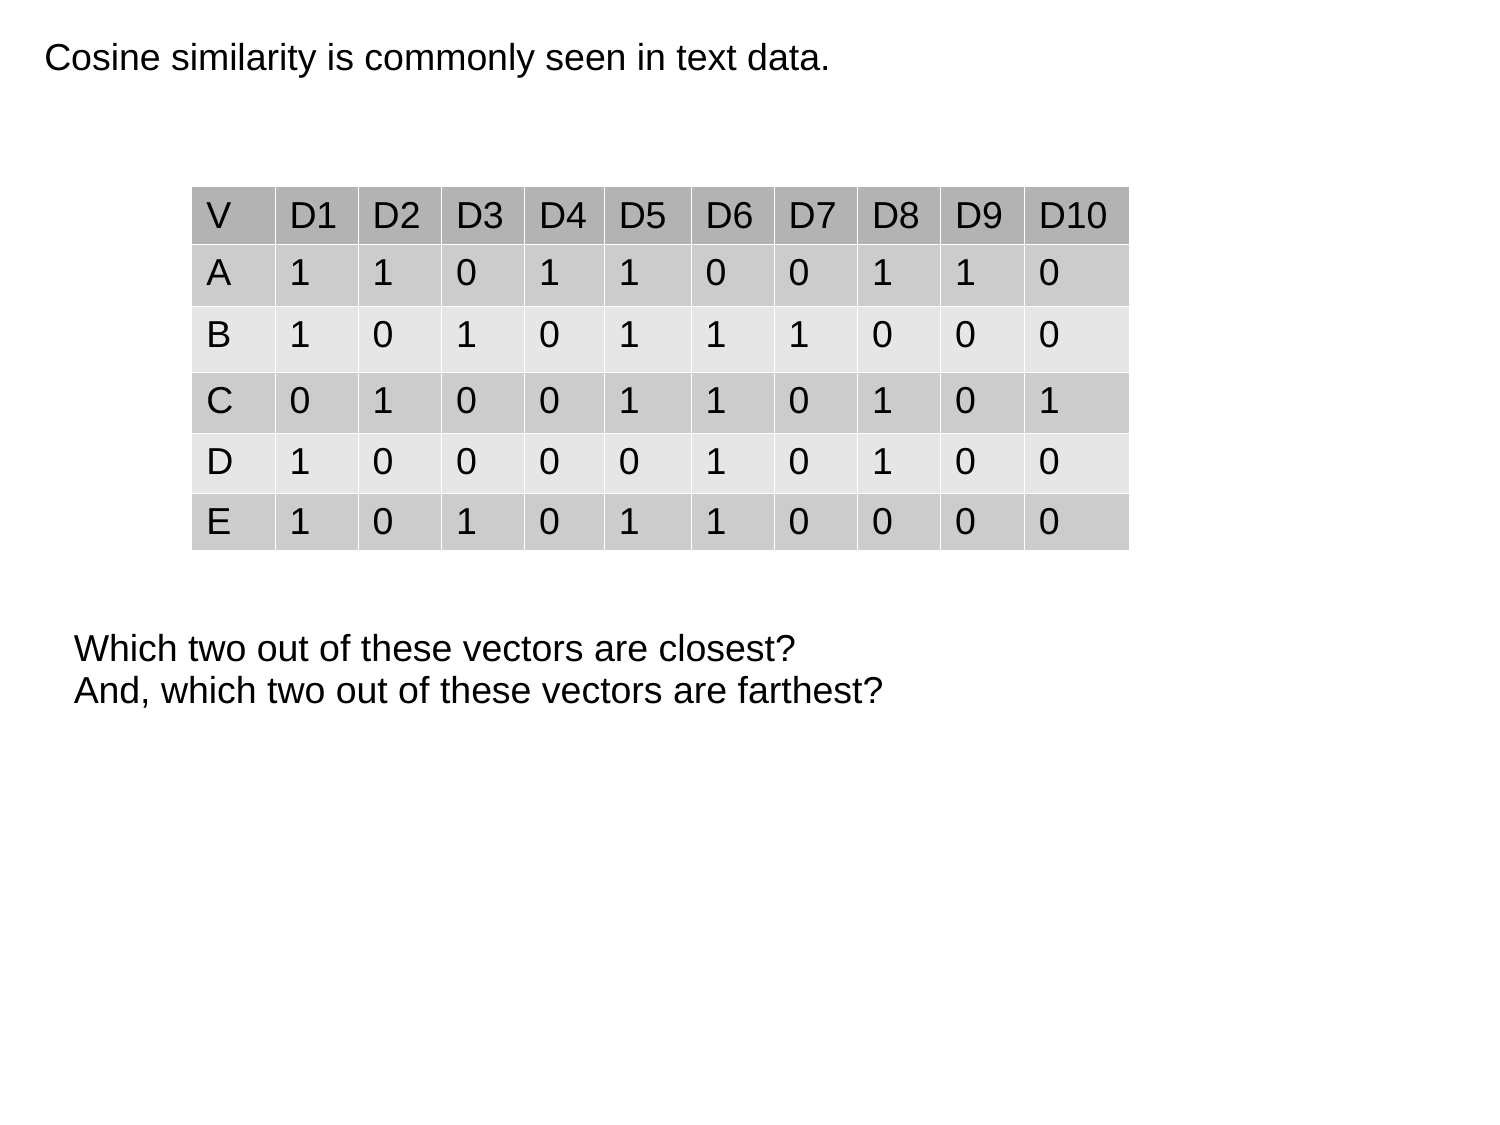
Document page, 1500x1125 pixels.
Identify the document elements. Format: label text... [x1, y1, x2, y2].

table_header V [192, 187, 275, 244]
table_cell A [192, 245, 275, 306]
table_cell 0 [525, 373, 604, 433]
table_cell 0 [525, 307, 604, 372]
table_cell 1 [775, 307, 857, 372]
table_cell 0 [941, 307, 1024, 372]
table_cell 1 [525, 245, 604, 306]
table_cell 0 [941, 434, 1024, 493]
table_cell 0 [525, 434, 604, 493]
table_header D2 [359, 187, 441, 244]
table_cell 1 [276, 434, 358, 493]
table_cell 1 [941, 245, 1024, 306]
table_header D4 [525, 187, 604, 244]
table_cell 0 [858, 494, 940, 550]
table_cell 0 [605, 434, 691, 493]
table_cell 1 [276, 494, 358, 550]
table_cell 1 [276, 307, 358, 372]
table_cell 0 [1025, 245, 1129, 306]
table_cell 0 [276, 373, 358, 433]
table_cell B [192, 307, 275, 372]
table_cell 1 [442, 494, 524, 550]
table_cell 0 [1025, 307, 1129, 372]
table_cell 0 [442, 373, 524, 433]
table_cell 0 [359, 494, 441, 550]
text_box Cosine similarity is commonly seen in text data. [29, 29, 1093, 87]
table_cell 0 [525, 494, 604, 550]
table_cell C [192, 373, 275, 433]
table_header D9 [941, 187, 1024, 244]
table_header D1 [276, 187, 358, 244]
table_cell 1 [692, 307, 774, 372]
table_cell 1 [605, 245, 691, 306]
table_cell 0 [775, 373, 857, 433]
table_cell 0 [858, 307, 940, 372]
text_box Which two out of these vectors are closest? And, which two out of these vectors are farthest? [59, 620, 1270, 719]
table_cell 1 [442, 307, 524, 372]
table_cell 1 [359, 373, 441, 433]
table_cell 0 [775, 434, 857, 493]
table_header D5 [605, 187, 691, 244]
table_cell 1 [858, 434, 940, 493]
table_cell 0 [1025, 434, 1129, 493]
table_header D7 [775, 187, 857, 244]
table_cell 0 [775, 494, 857, 550]
table_cell 1 [605, 307, 691, 372]
table_cell 1 [605, 494, 691, 550]
table_header D10 [1025, 187, 1129, 244]
table_cell 0 [1025, 494, 1129, 550]
table_cell 0 [442, 245, 524, 306]
table_cell 1 [692, 494, 774, 550]
table_header D3 [442, 187, 524, 244]
table_cell 1 [858, 373, 940, 433]
table_cell 1 [692, 373, 774, 433]
table_cell 1 [1025, 373, 1129, 433]
table_cell 0 [692, 245, 774, 306]
table_cell 1 [359, 245, 441, 306]
table_cell 0 [775, 245, 857, 306]
table_cell E [192, 494, 275, 550]
table_cell 0 [359, 307, 441, 372]
table_cell 1 [858, 245, 940, 306]
table_cell 0 [442, 434, 524, 493]
table_header D8 [858, 187, 940, 244]
table_cell 0 [941, 494, 1024, 550]
table_cell 0 [359, 434, 441, 493]
table_cell 1 [605, 373, 691, 433]
table_cell 1 [276, 245, 358, 306]
table_header D6 [692, 187, 774, 244]
table_cell D [192, 434, 275, 493]
table_cell 0 [941, 373, 1024, 433]
table_cell 1 [692, 434, 774, 493]
